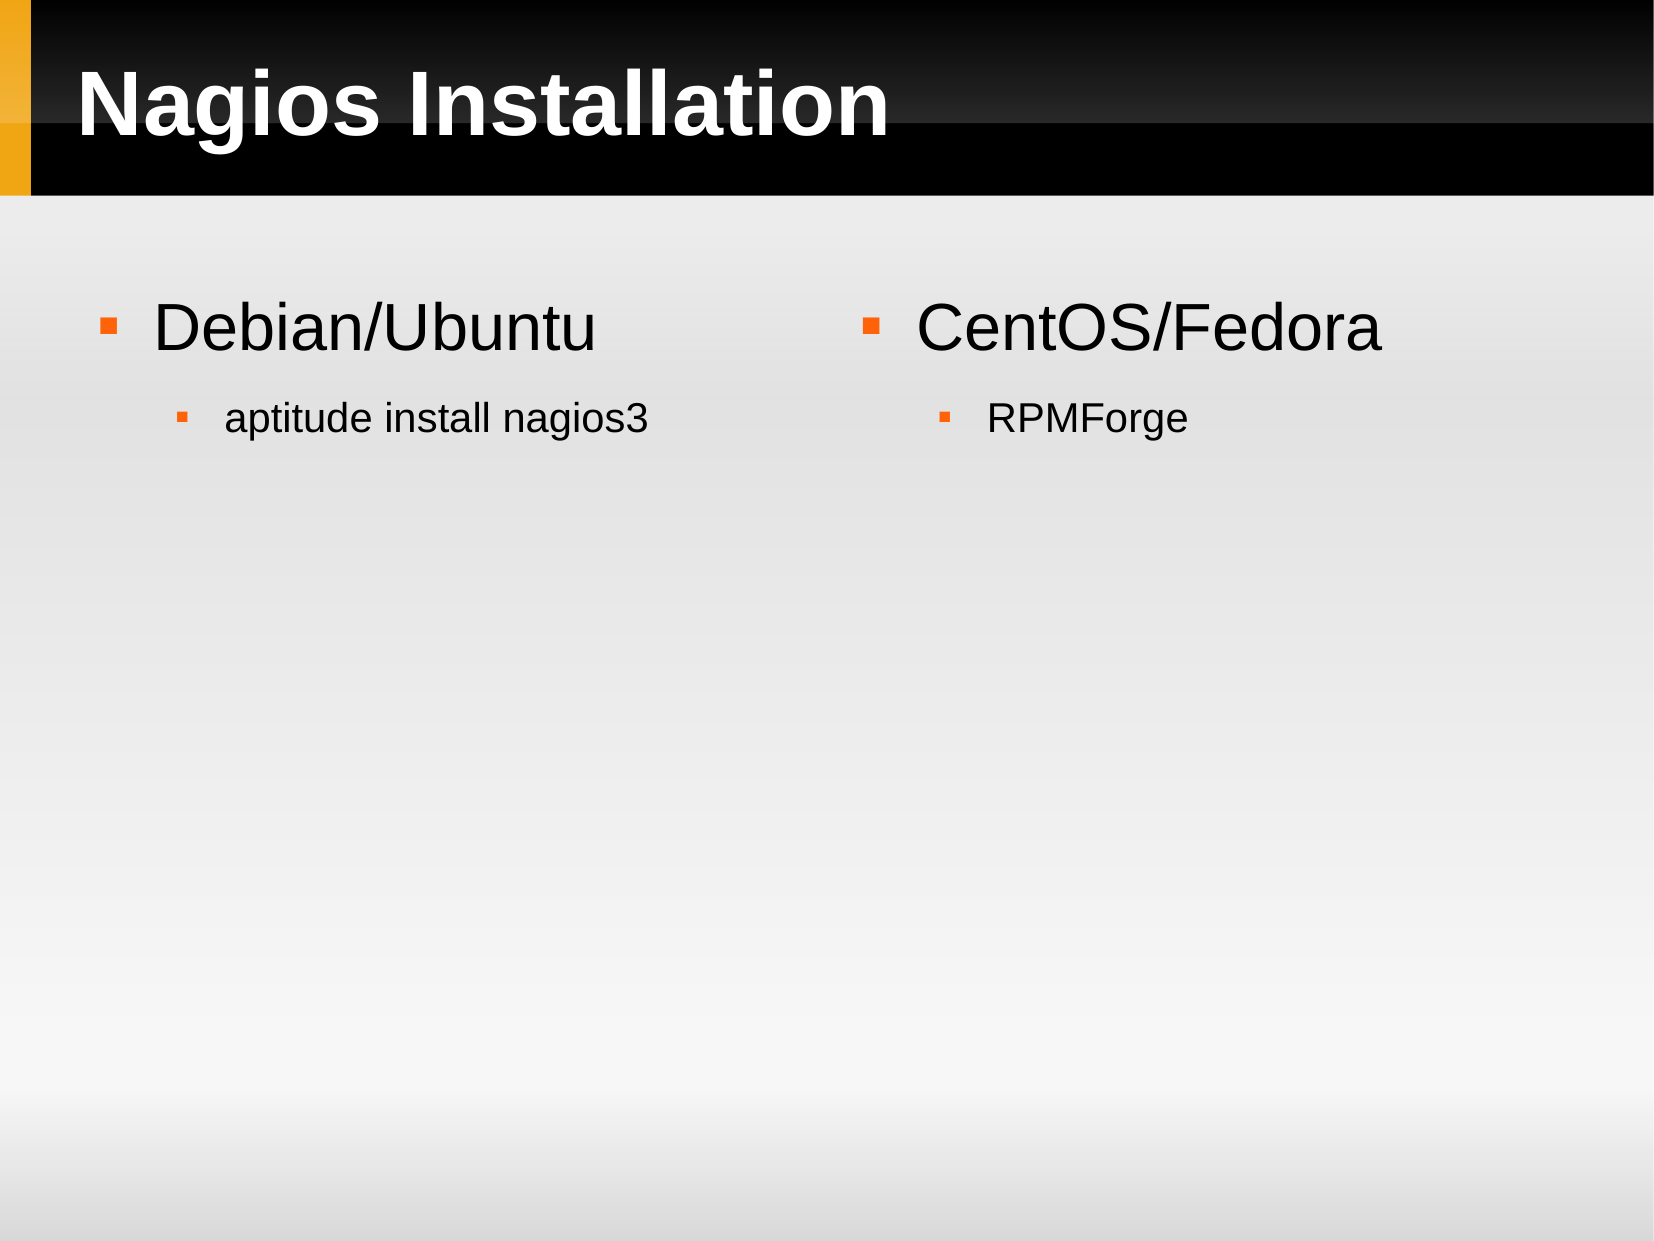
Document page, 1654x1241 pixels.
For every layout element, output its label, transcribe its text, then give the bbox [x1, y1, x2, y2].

picture [0, 0, 1654, 1241]
list Debian/Ubuntu aptitude install nagios3 [82, 290, 845, 1094]
title Nagios Installation [76, 0, 1565, 208]
list CentOS/Fedora RPMForge [845, 290, 1572, 1094]
